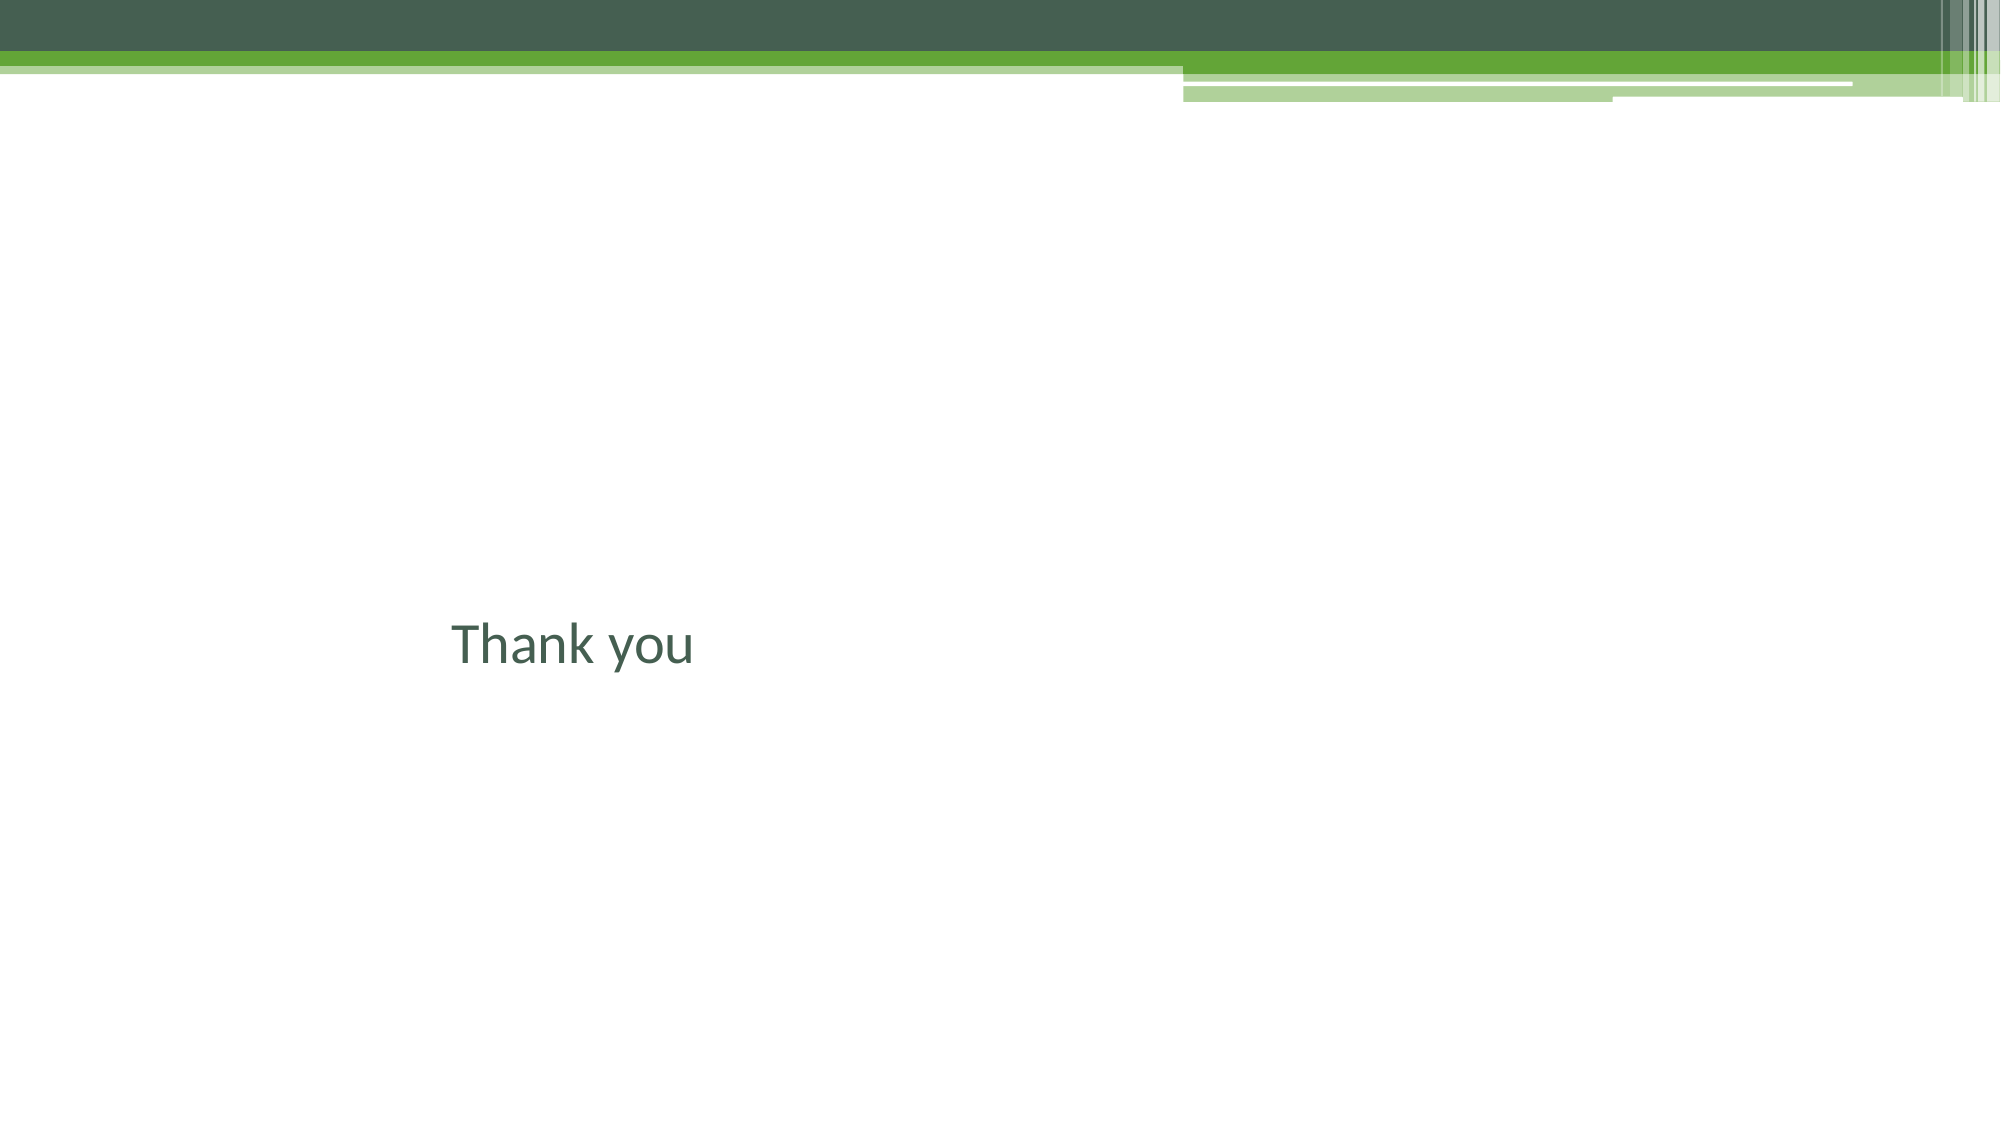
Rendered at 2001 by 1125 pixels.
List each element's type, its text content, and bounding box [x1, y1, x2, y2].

list Thank you [99, 368, 1900, 1079]
